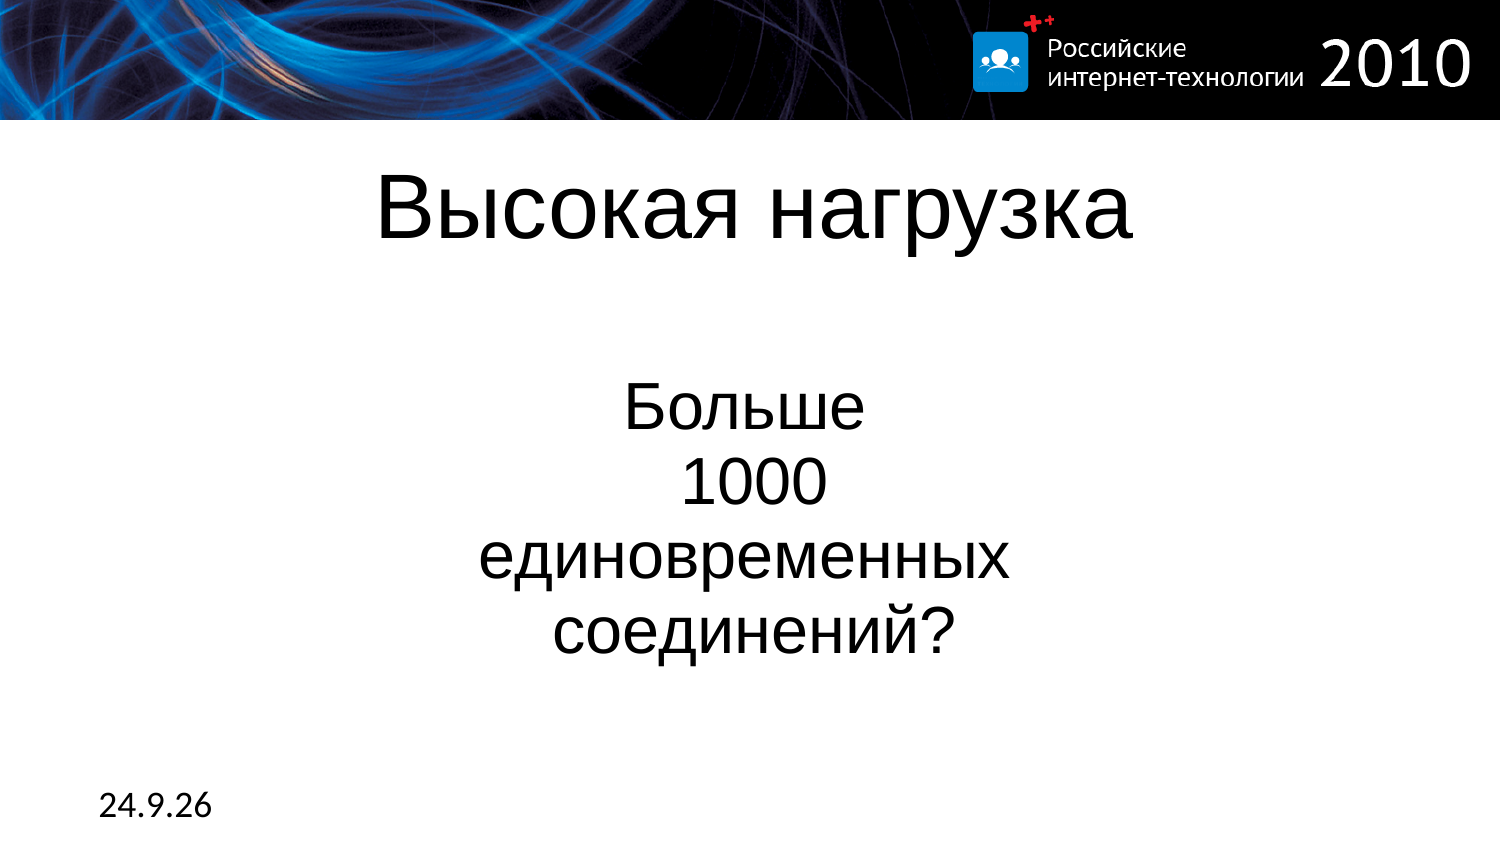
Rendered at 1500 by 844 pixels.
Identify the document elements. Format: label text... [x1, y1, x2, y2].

subtitle Больше 1000 единовременных соединений? [79, 272, 1430, 765]
title Высокая нагрузка [79, 149, 1430, 264]
picture [0, 0, 1500, 120]
